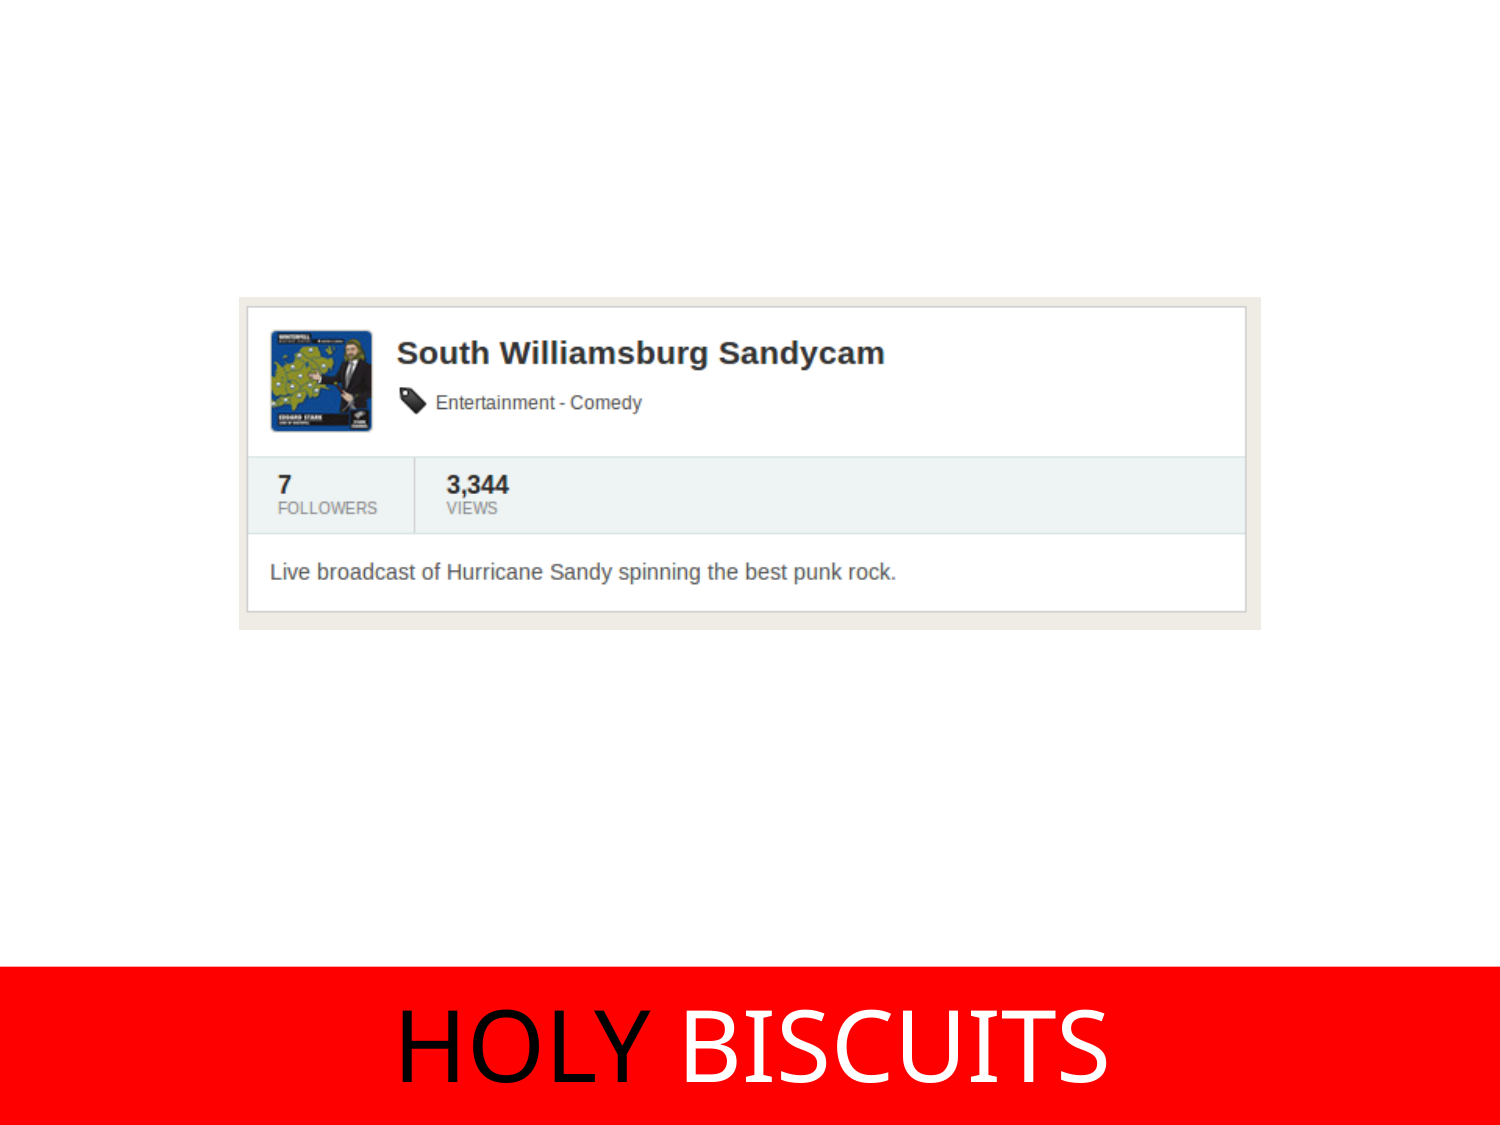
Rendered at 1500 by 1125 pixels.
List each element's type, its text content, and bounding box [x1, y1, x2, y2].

list HOLY BISCUITS [28, 974, 1478, 1111]
picture [239, 297, 1261, 631]
